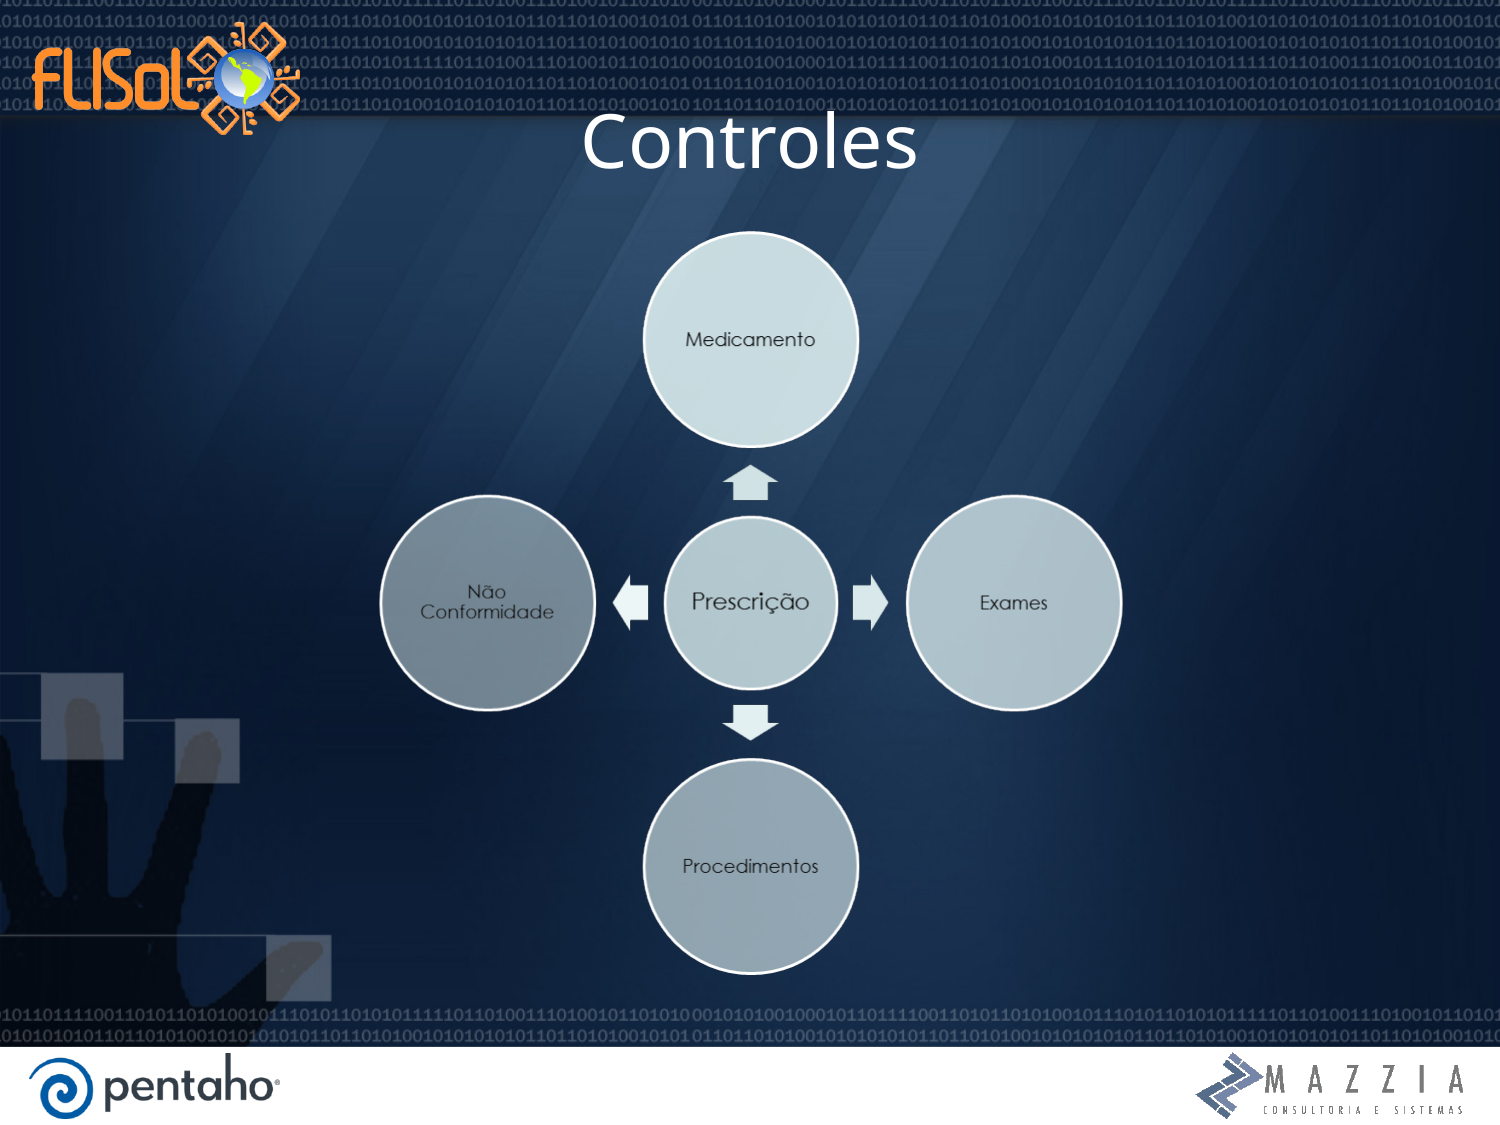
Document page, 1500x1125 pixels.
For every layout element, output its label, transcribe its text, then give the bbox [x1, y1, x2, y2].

picture [0, 0, 1500, 1046]
title Controles [75, 45, 1426, 231]
picture [29, 1053, 280, 1119]
picture [1195, 1052, 1463, 1119]
